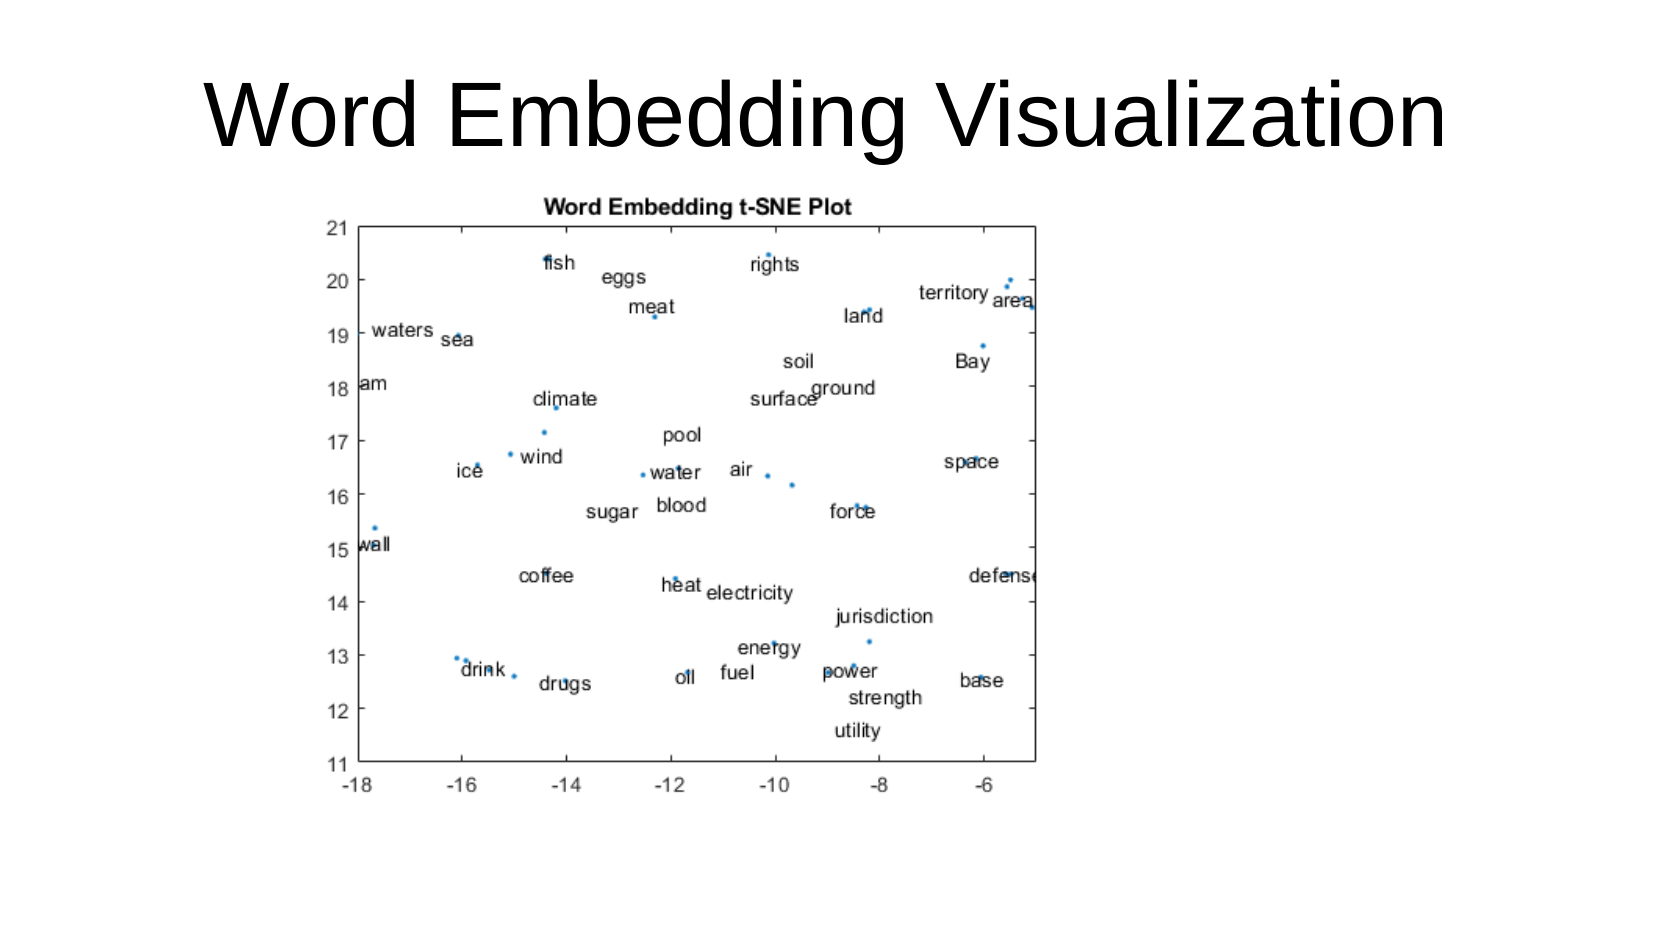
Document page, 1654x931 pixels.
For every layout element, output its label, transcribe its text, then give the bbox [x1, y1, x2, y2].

title Word Embedding Visualization [82, 37, 1571, 193]
picture [233, 165, 1282, 825]
